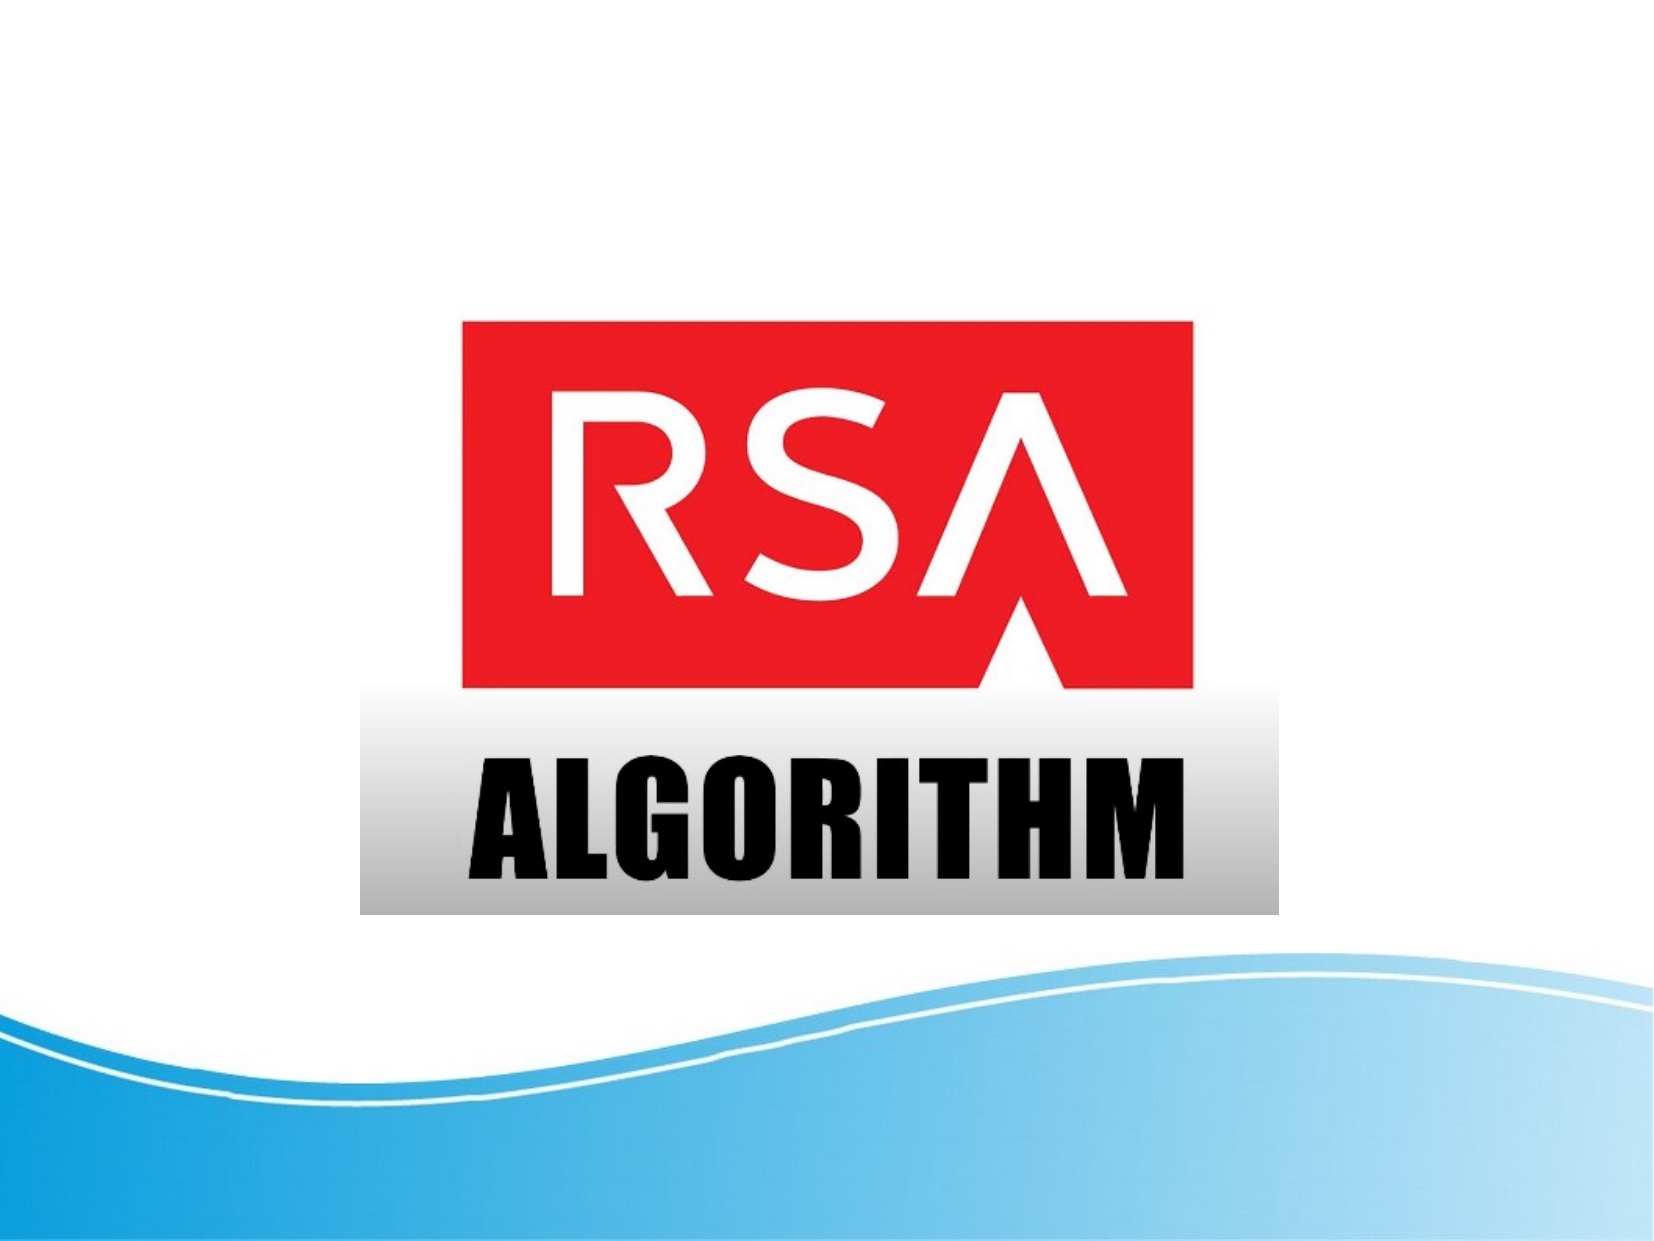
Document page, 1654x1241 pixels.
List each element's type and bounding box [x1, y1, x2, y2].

picture [0, 255, 1654, 1241]
